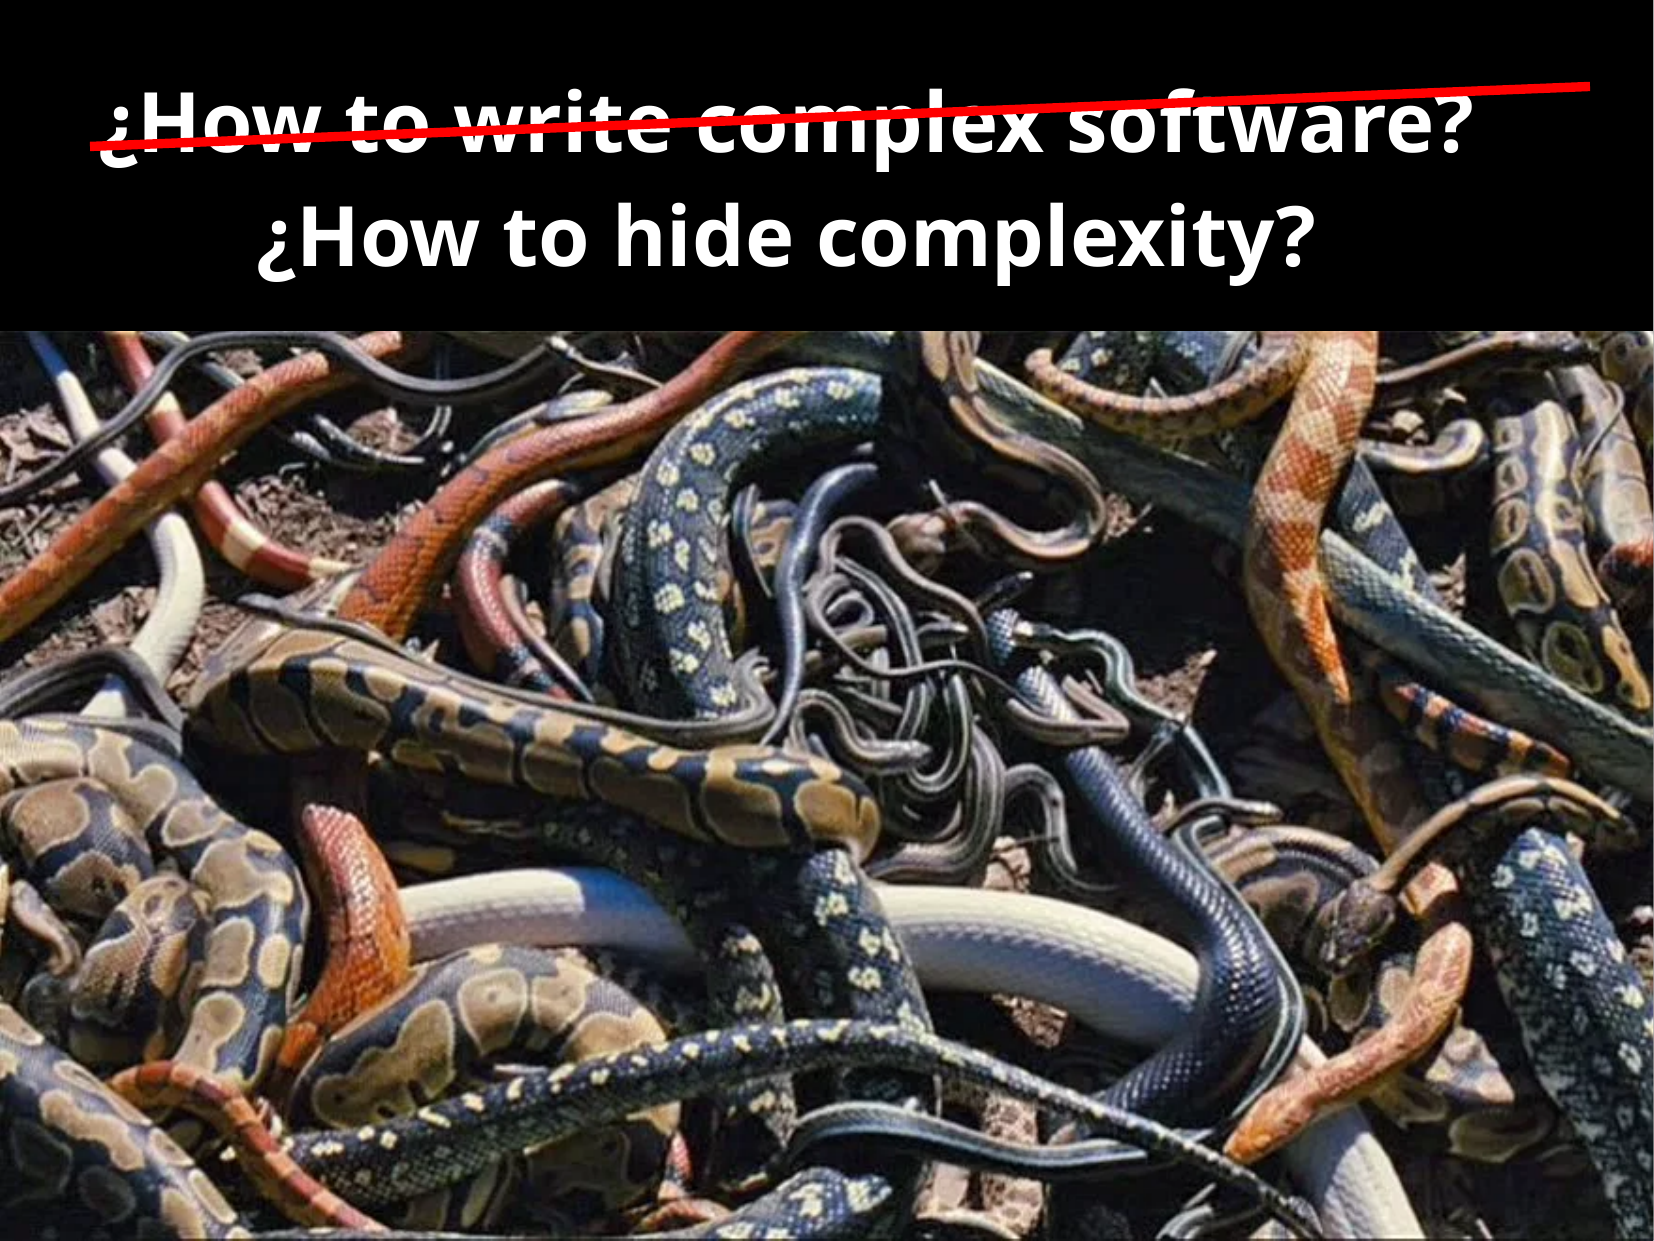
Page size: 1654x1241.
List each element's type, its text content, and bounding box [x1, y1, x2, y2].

text_box ¿How to write complex software? ¿How to hide complexity? [83, 56, 1571, 275]
picture [0, 331, 1654, 1241]
